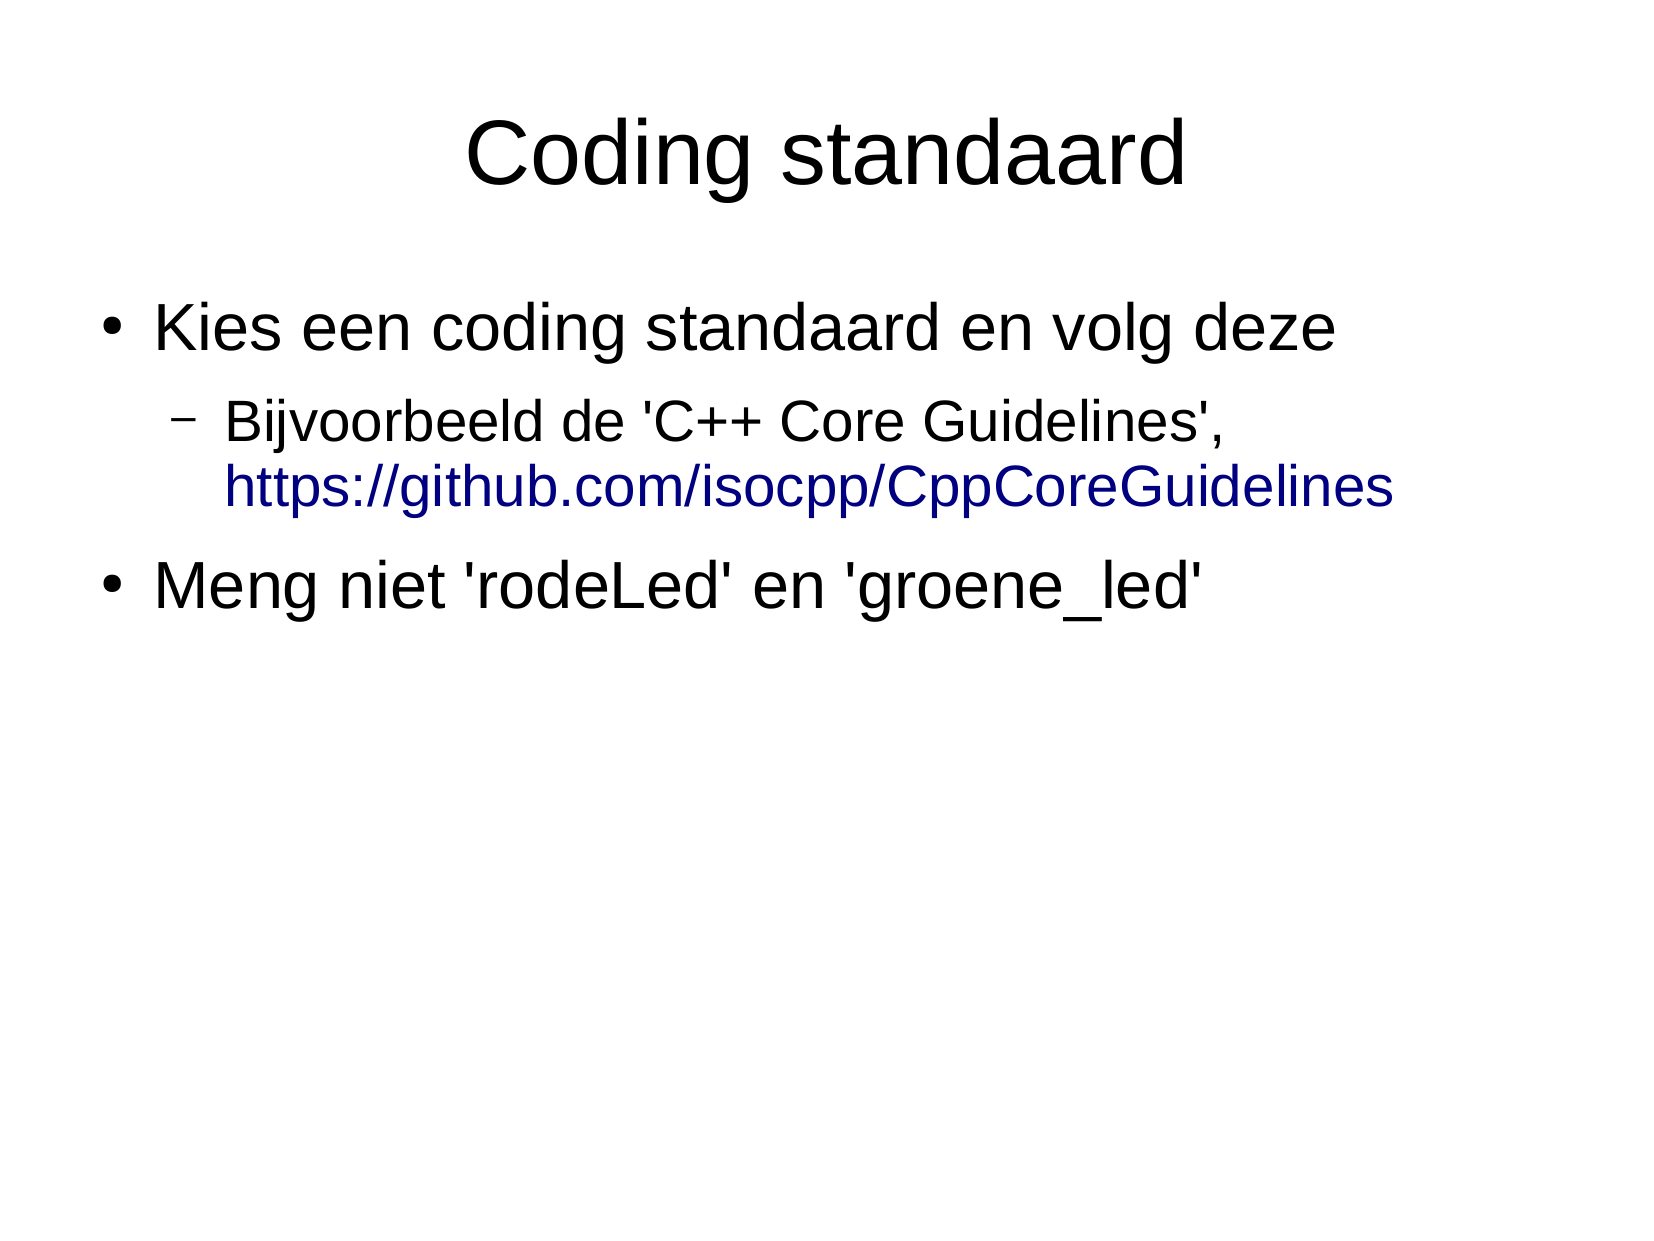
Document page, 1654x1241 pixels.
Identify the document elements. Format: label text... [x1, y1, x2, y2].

title Coding standaard [82, 49, 1571, 257]
list Kies een coding standaard en volg deze Bijvoorbeeld de 'C++ Core Guidelines', https://github.com/isocpp/CppCoreGuidelines Meng niet 'rodeLed' en 'groene_led' [82, 290, 1571, 1010]
